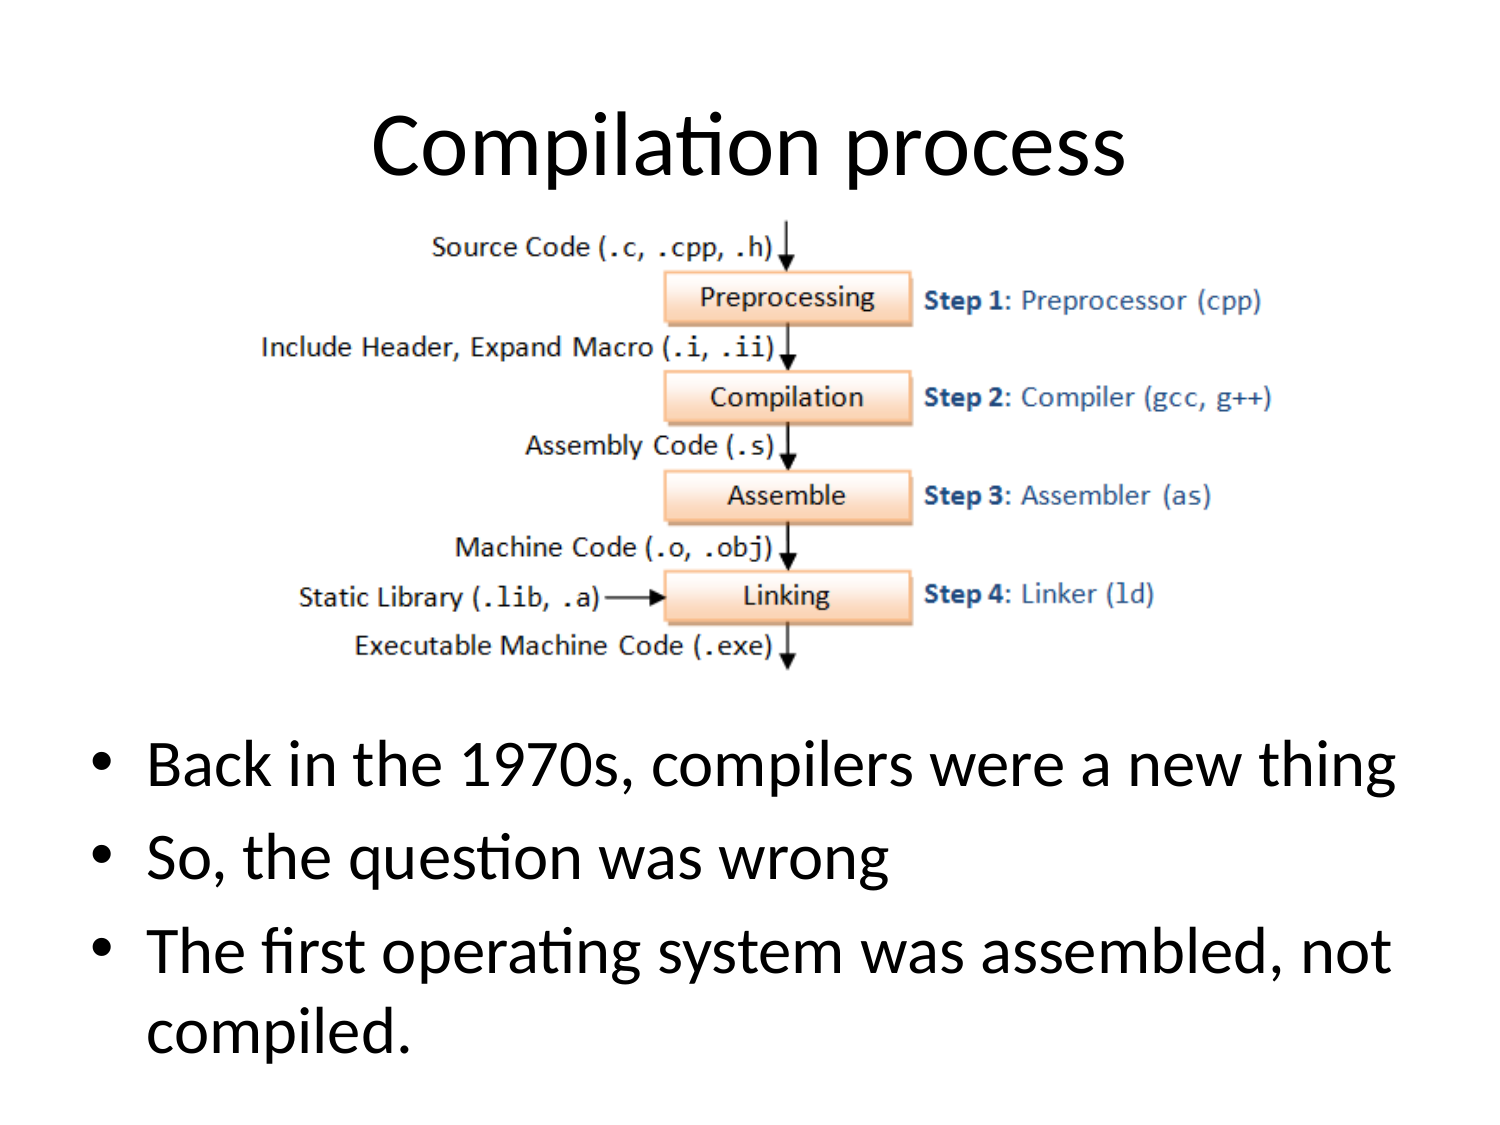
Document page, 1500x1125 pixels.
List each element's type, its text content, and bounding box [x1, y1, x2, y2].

title Compilation process [75, 45, 1425, 233]
picture [225, 203, 1287, 700]
list Back in the 1970s, compilers were a new thing So, the question was wrong The first operating system was assembled, not compiled. [75, 712, 1425, 1105]
